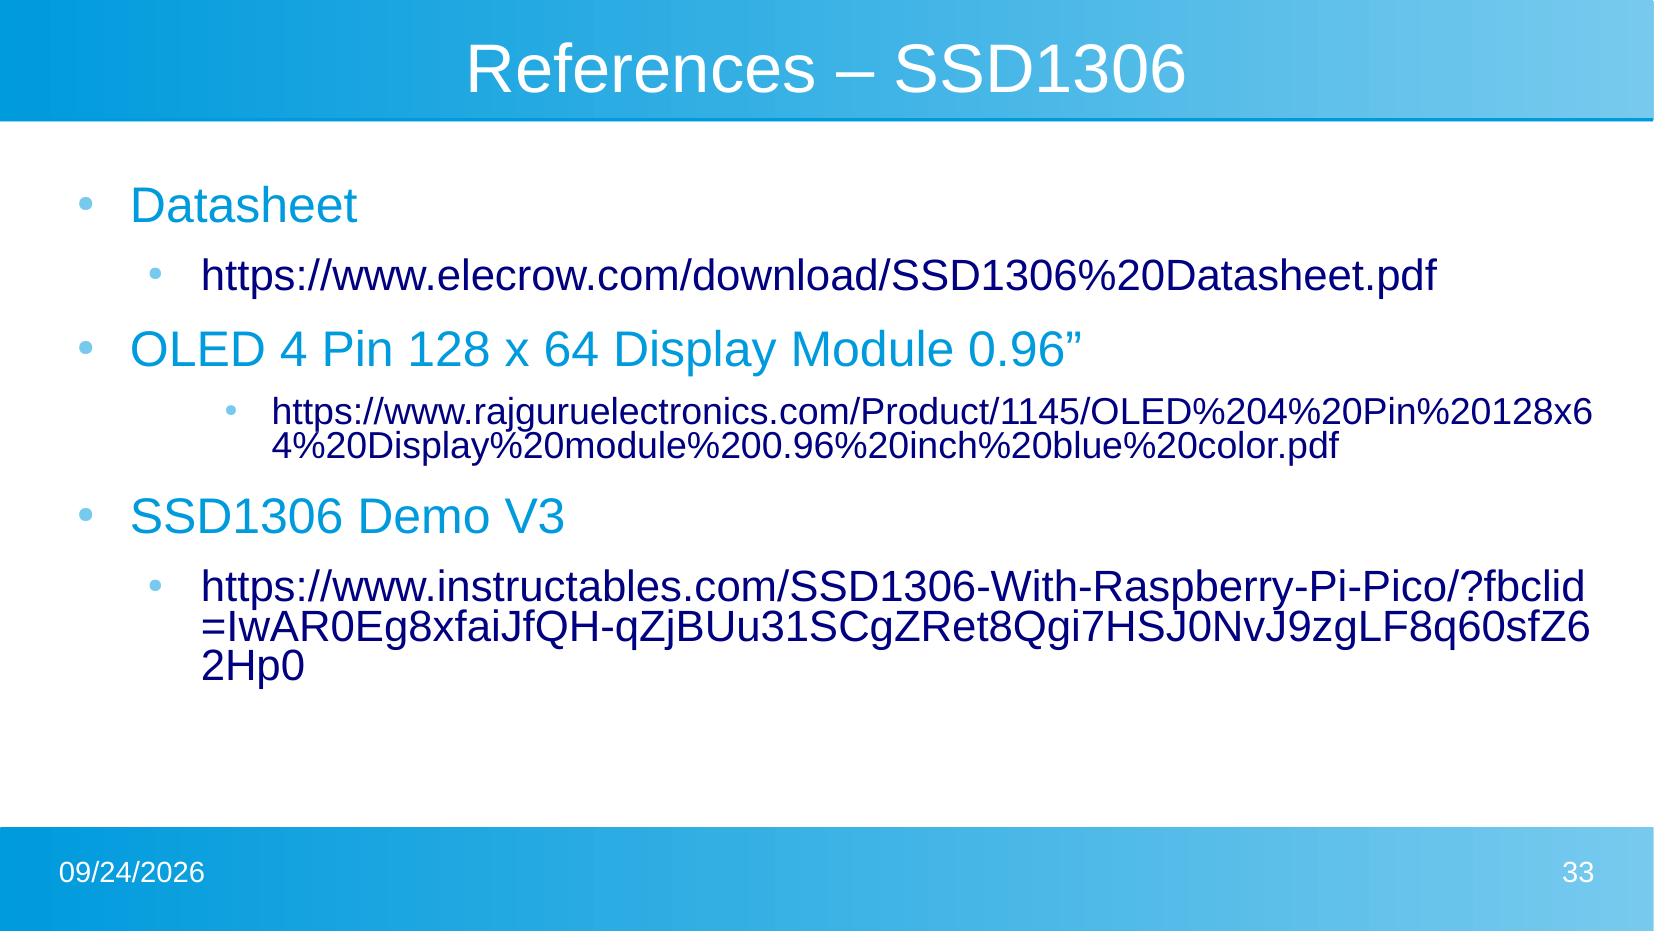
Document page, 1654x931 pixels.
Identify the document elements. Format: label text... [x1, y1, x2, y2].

list Datasheet https://www.elecrow.com/download/SSD1306%20Datasheet.pdf OLED 4 Pin 128 x 64 Display Module 0.96” https://www.rajguruelectronics.com/Product/1145/OLED%204%20Pin%20128x64%20Display%20module%200.96%20inch%20blue%20color.pdf SSD1306 Demo V3 https://www.instructables.com/SSD1306-With-Raspberry-Pi-Pico/?fbclid=IwAR0Eg8xfaiJfQH-qZjBUu31SCgZRet8Qgi7HSJ0NvJ9zgLF8q60sfZ62Hp0 [59, 177, 1595, 768]
title References – SSD1306 [59, 29, 1595, 108]
